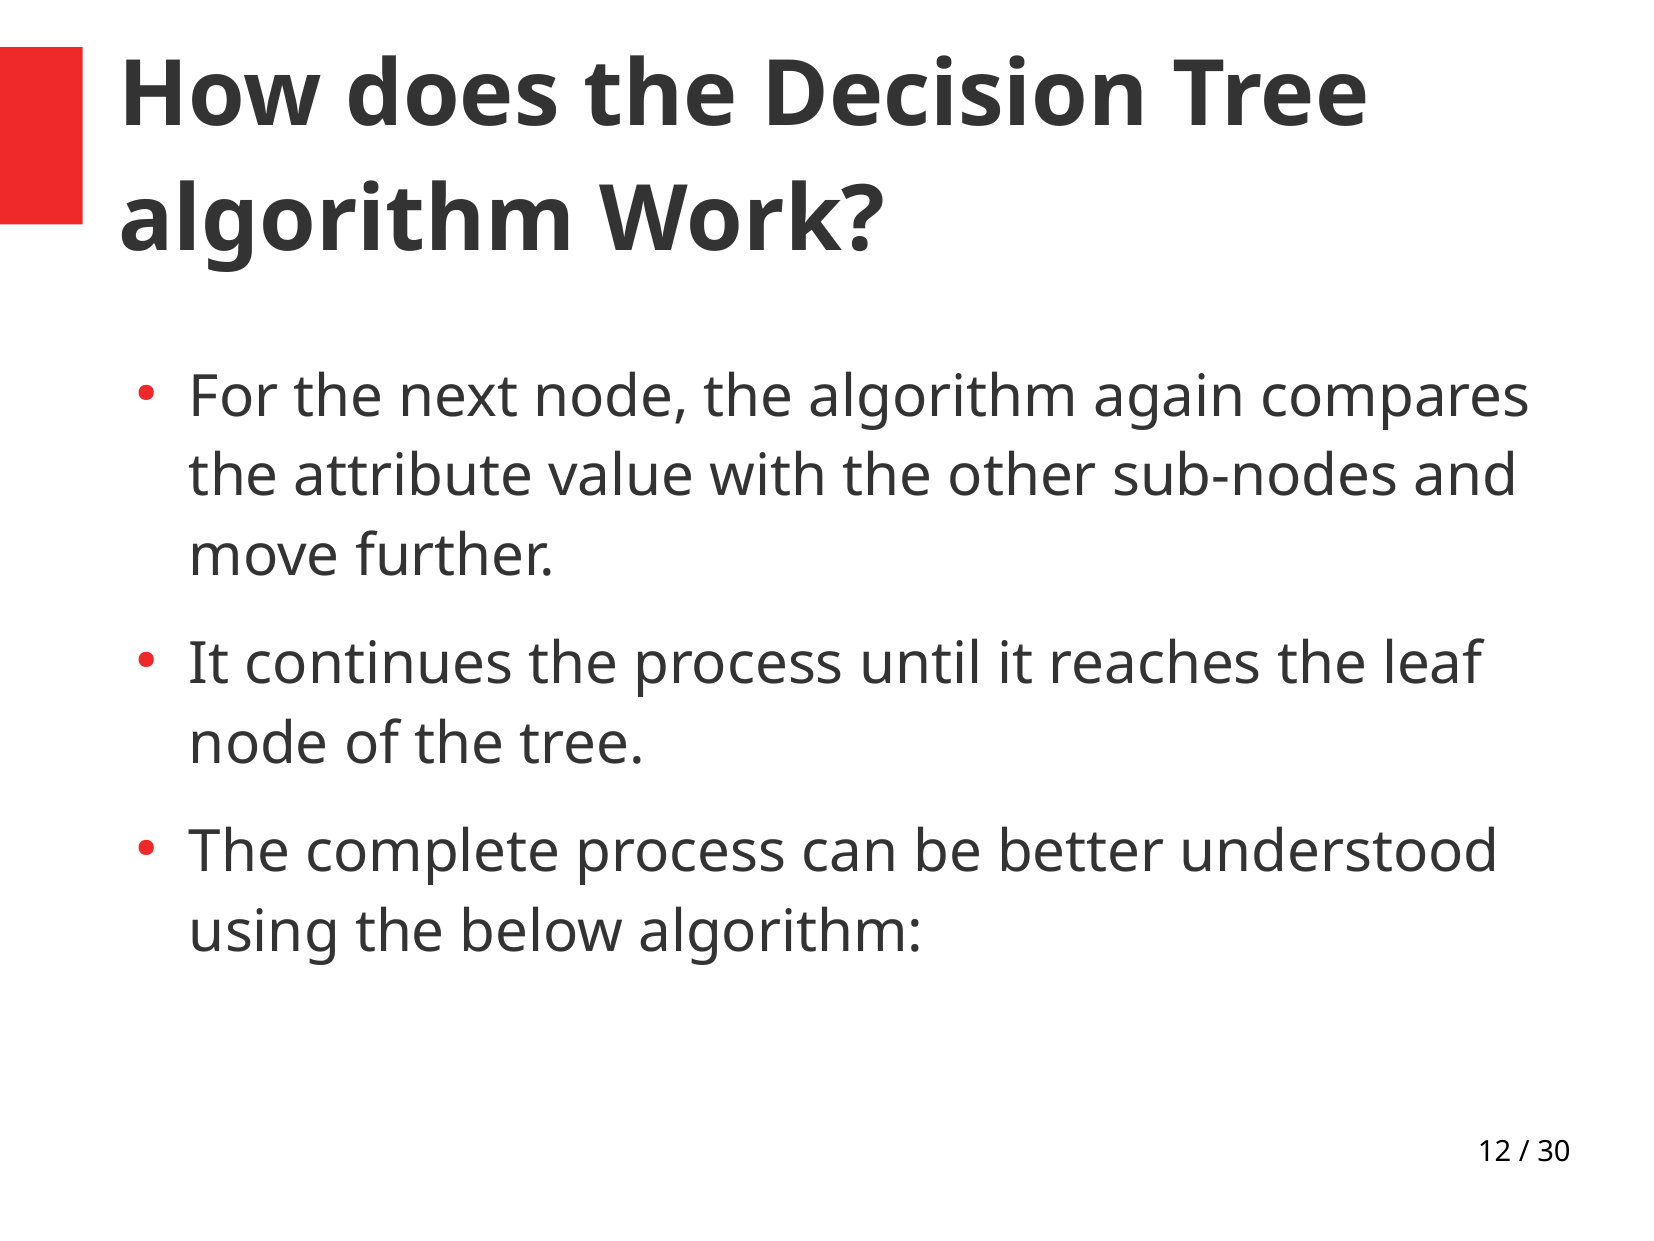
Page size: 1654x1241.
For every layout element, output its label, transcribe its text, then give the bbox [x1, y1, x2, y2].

title How does the Decision Tree algorithm Work? [118, 28, 1571, 278]
list For the next node, the algorithm again compares the attribute value with the other sub-nodes and move further. It continues the process until it reaches the leaf node of the tree. The complete process can be better understood using the below algorithm: [118, 354, 1536, 1074]
